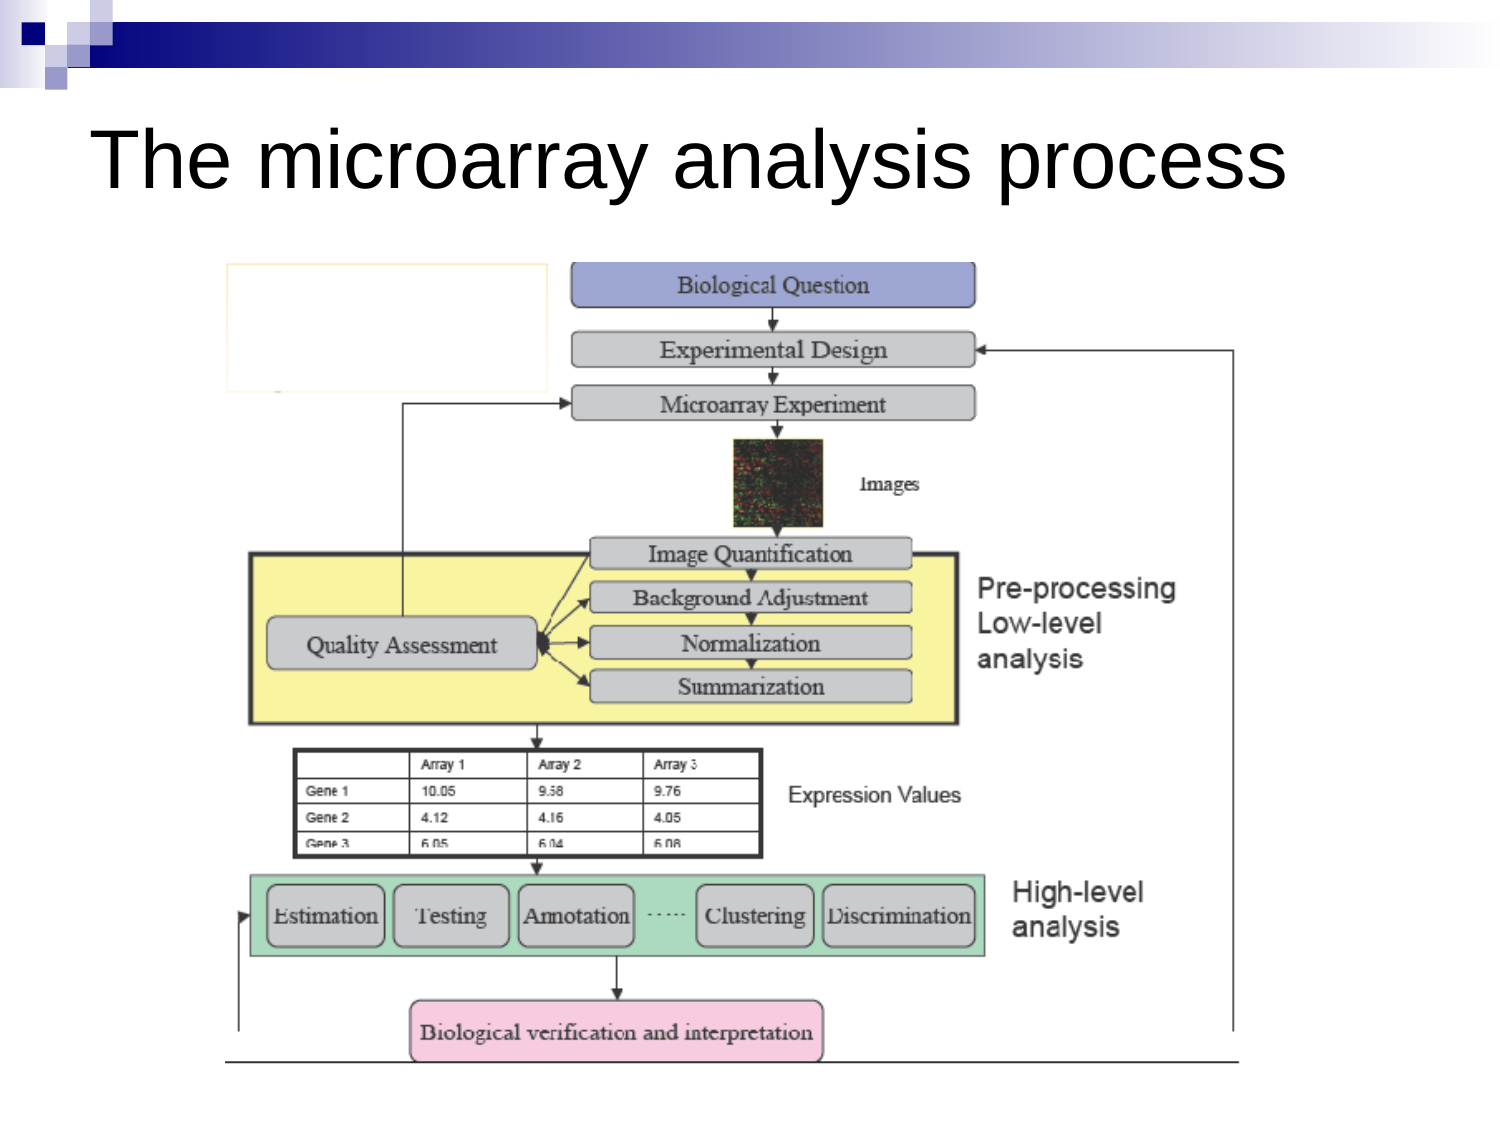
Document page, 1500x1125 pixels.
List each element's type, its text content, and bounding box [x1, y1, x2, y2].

title The microarray analysis process [75, 57, 1426, 253]
picture [225, 262, 1241, 1065]
